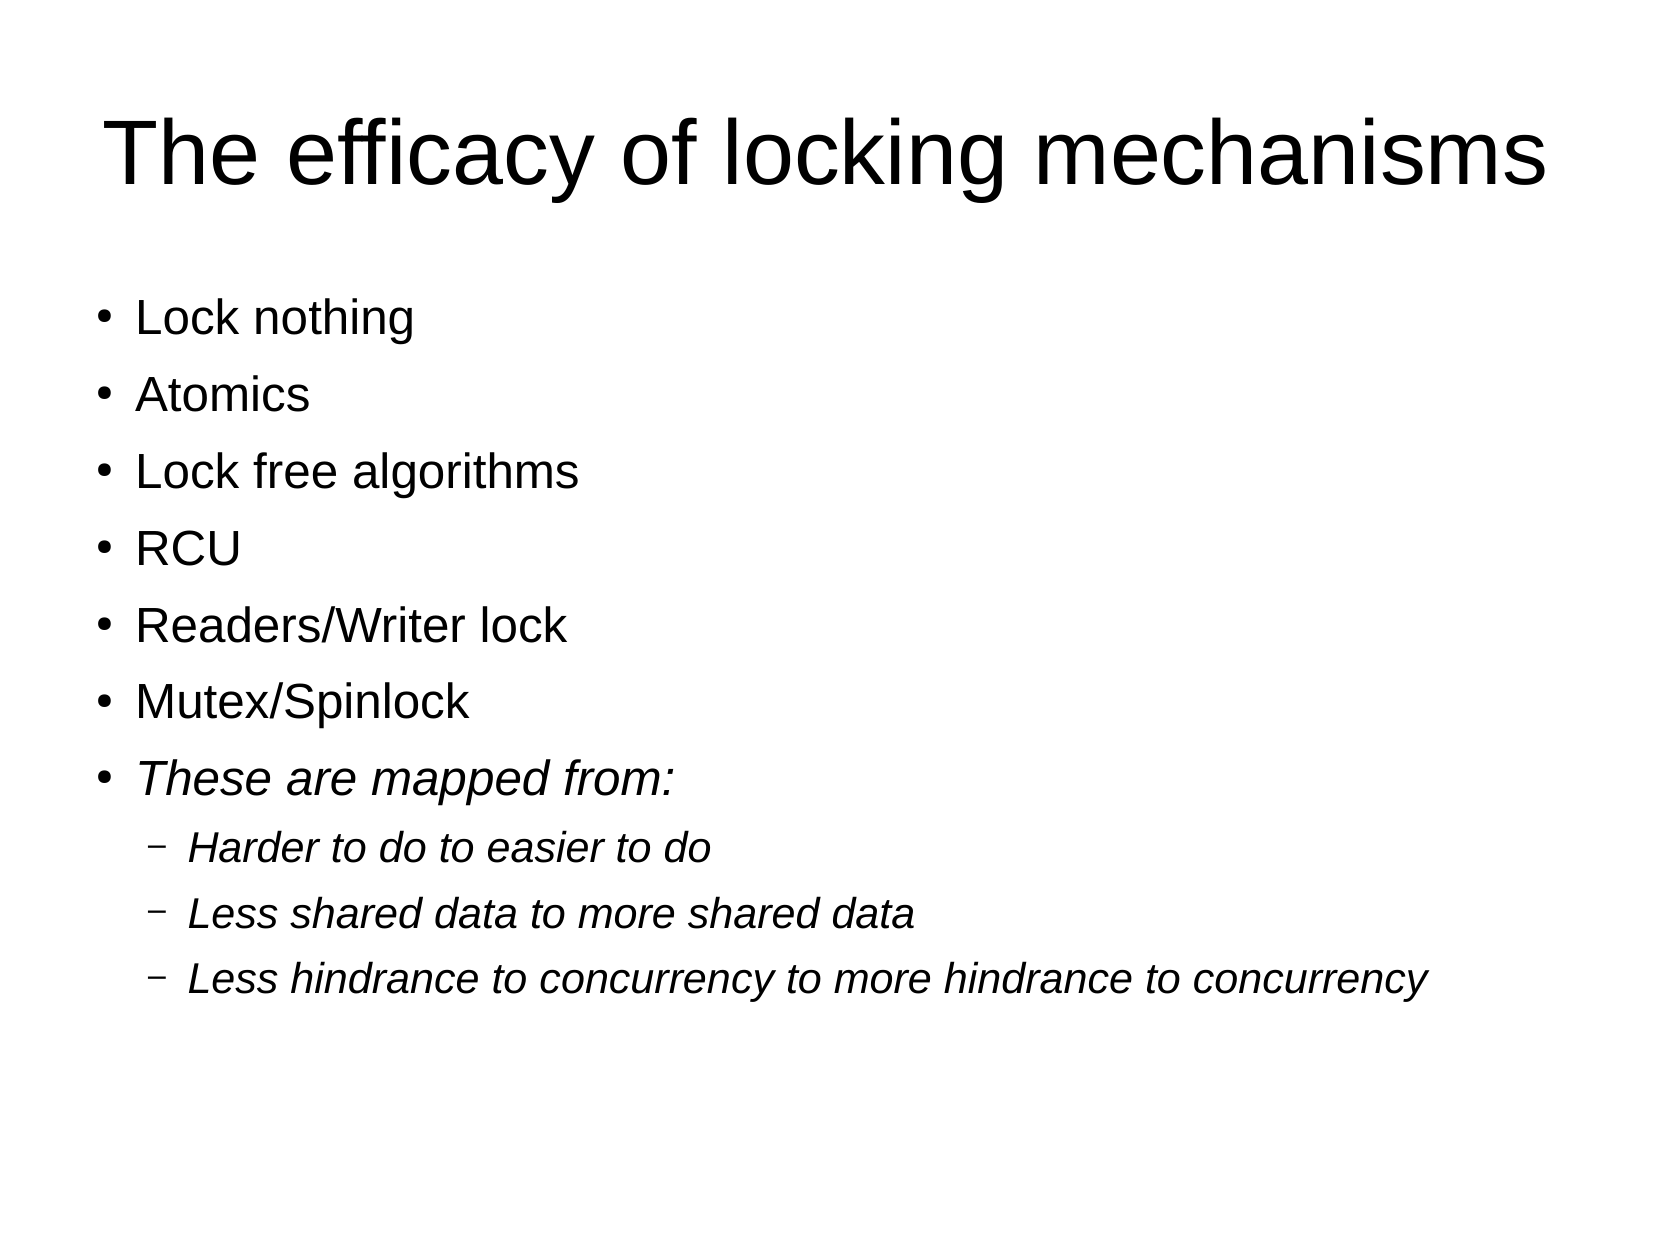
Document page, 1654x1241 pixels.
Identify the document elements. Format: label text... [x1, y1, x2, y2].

list Lock nothing Atomics Lock free algorithms RCU Readers/Writer lock Mutex/Spinlock These are mapped from: Harder to do to easier to do Less shared data to more shared data Less hindrance to concurrency to more hindrance to concurrency [82, 290, 1571, 1010]
title The efficacy of locking mechanisms [82, 49, 1571, 257]
